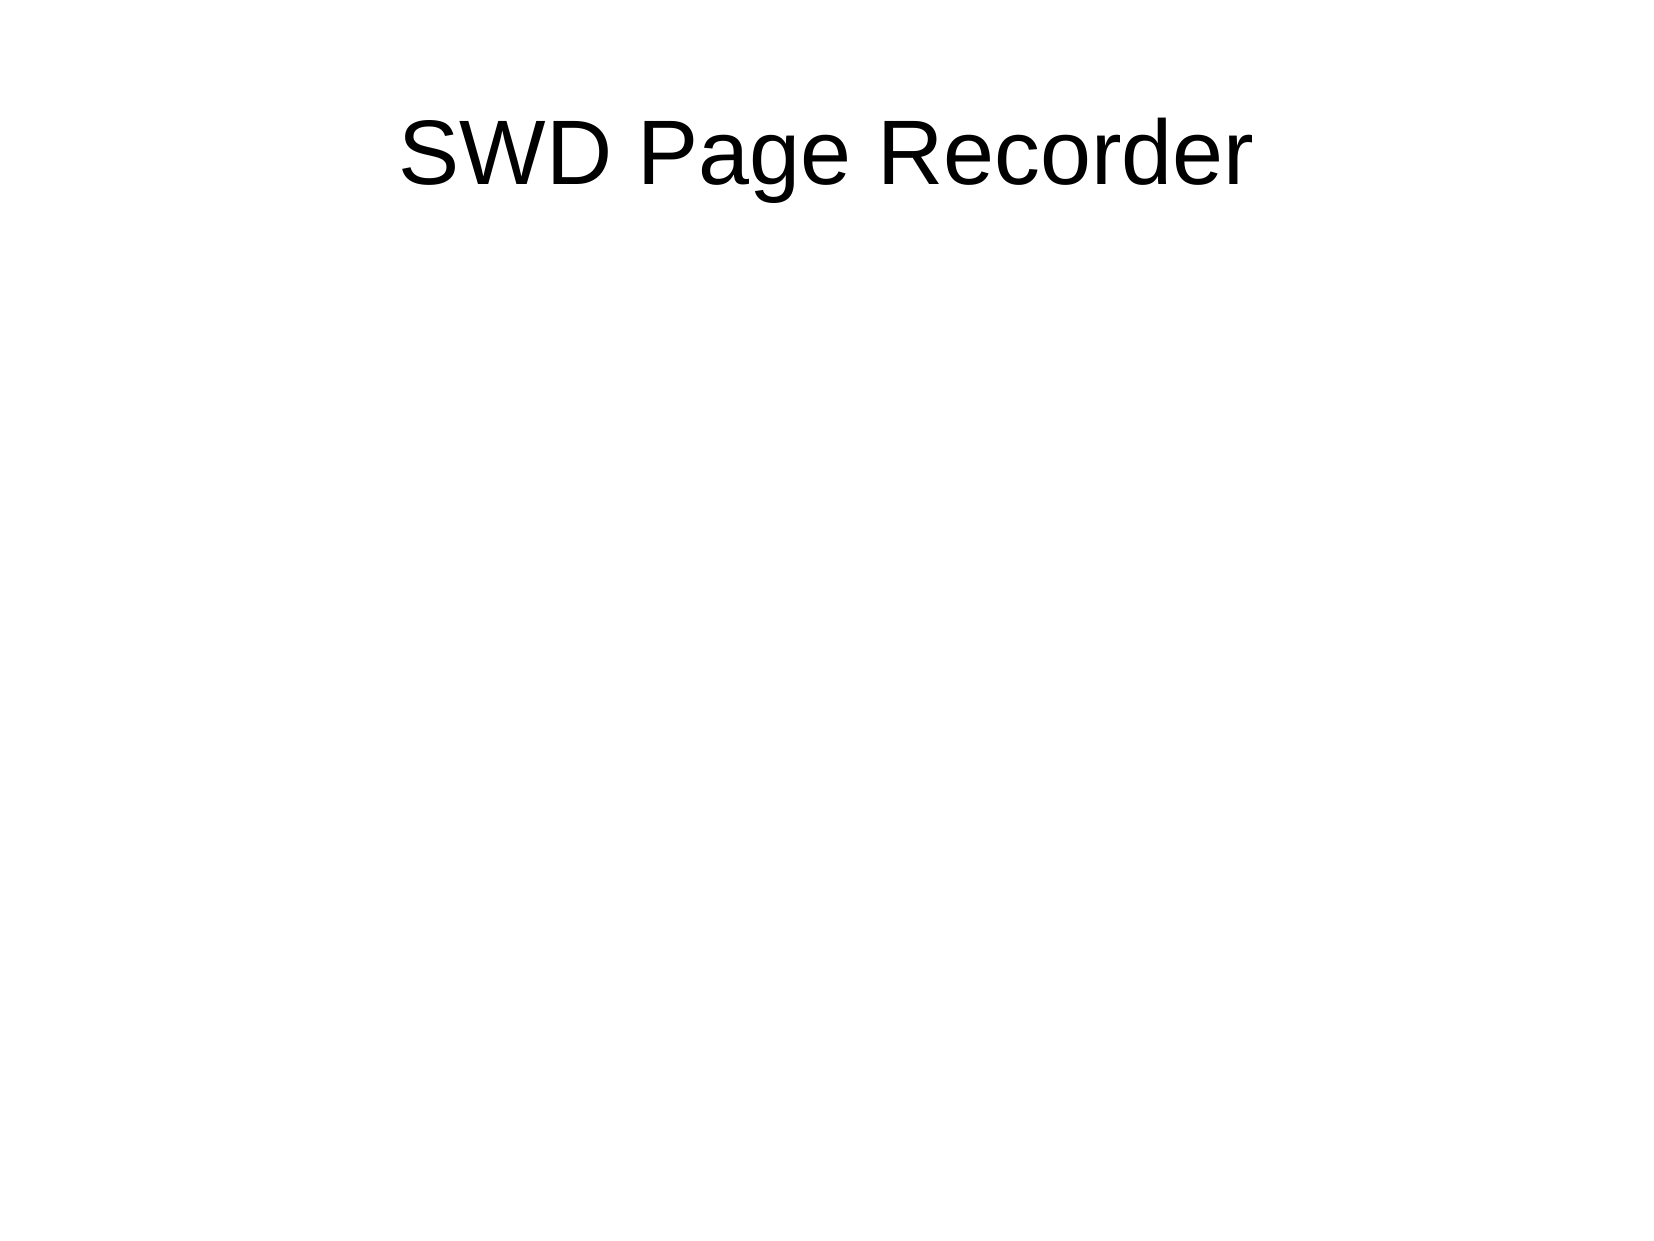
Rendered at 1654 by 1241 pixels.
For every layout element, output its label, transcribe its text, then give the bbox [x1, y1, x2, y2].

title SWD Page Recorder [82, 49, 1571, 257]
